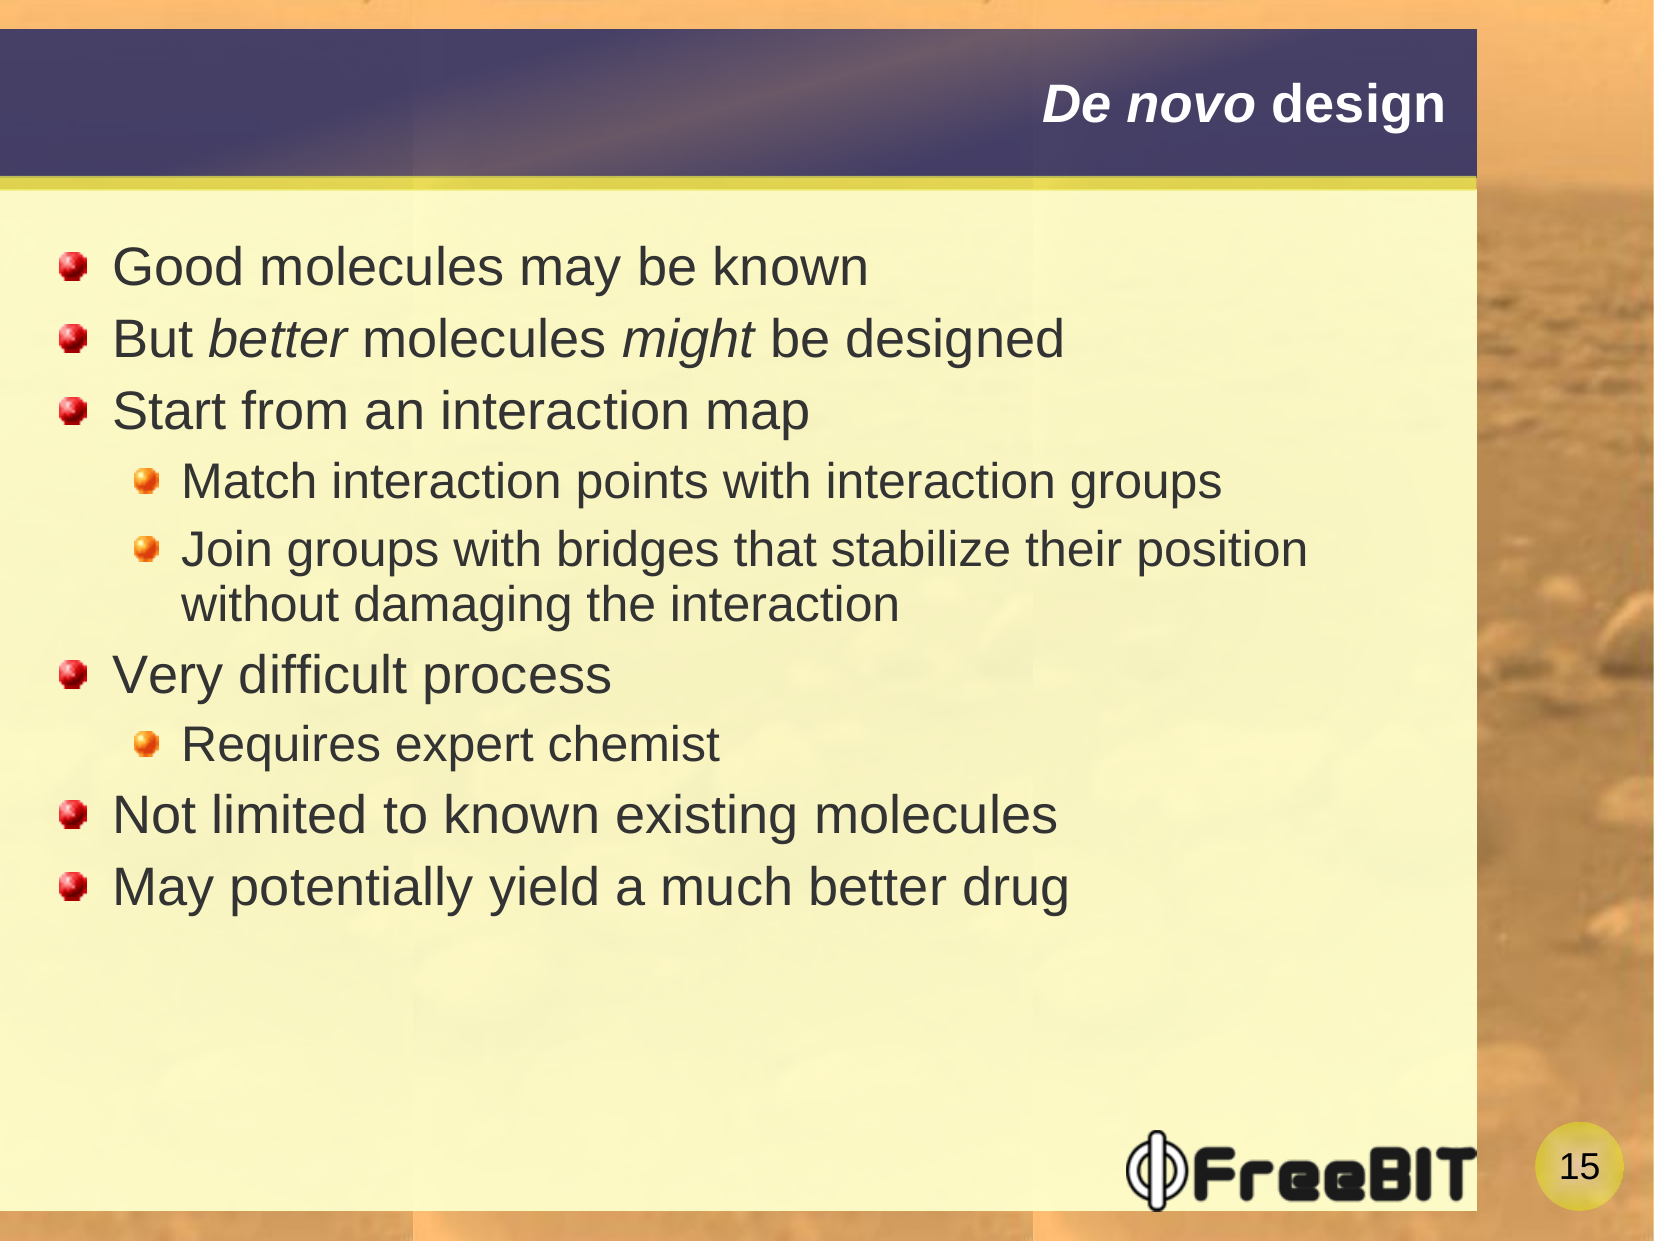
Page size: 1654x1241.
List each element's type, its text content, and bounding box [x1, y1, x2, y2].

title De novo design [29, 59, 1447, 148]
picture [0, 0, 1654, 1241]
list Good molecules may be known But better molecules might be designed Start from an interaction map Match interaction points with interaction groups Join groups with bridges that stabilize their position without damaging the interaction Very difficult process Requires expert chemist Not limited to known existing molecules May potentially yield a much better drug [59, 236, 1418, 1182]
